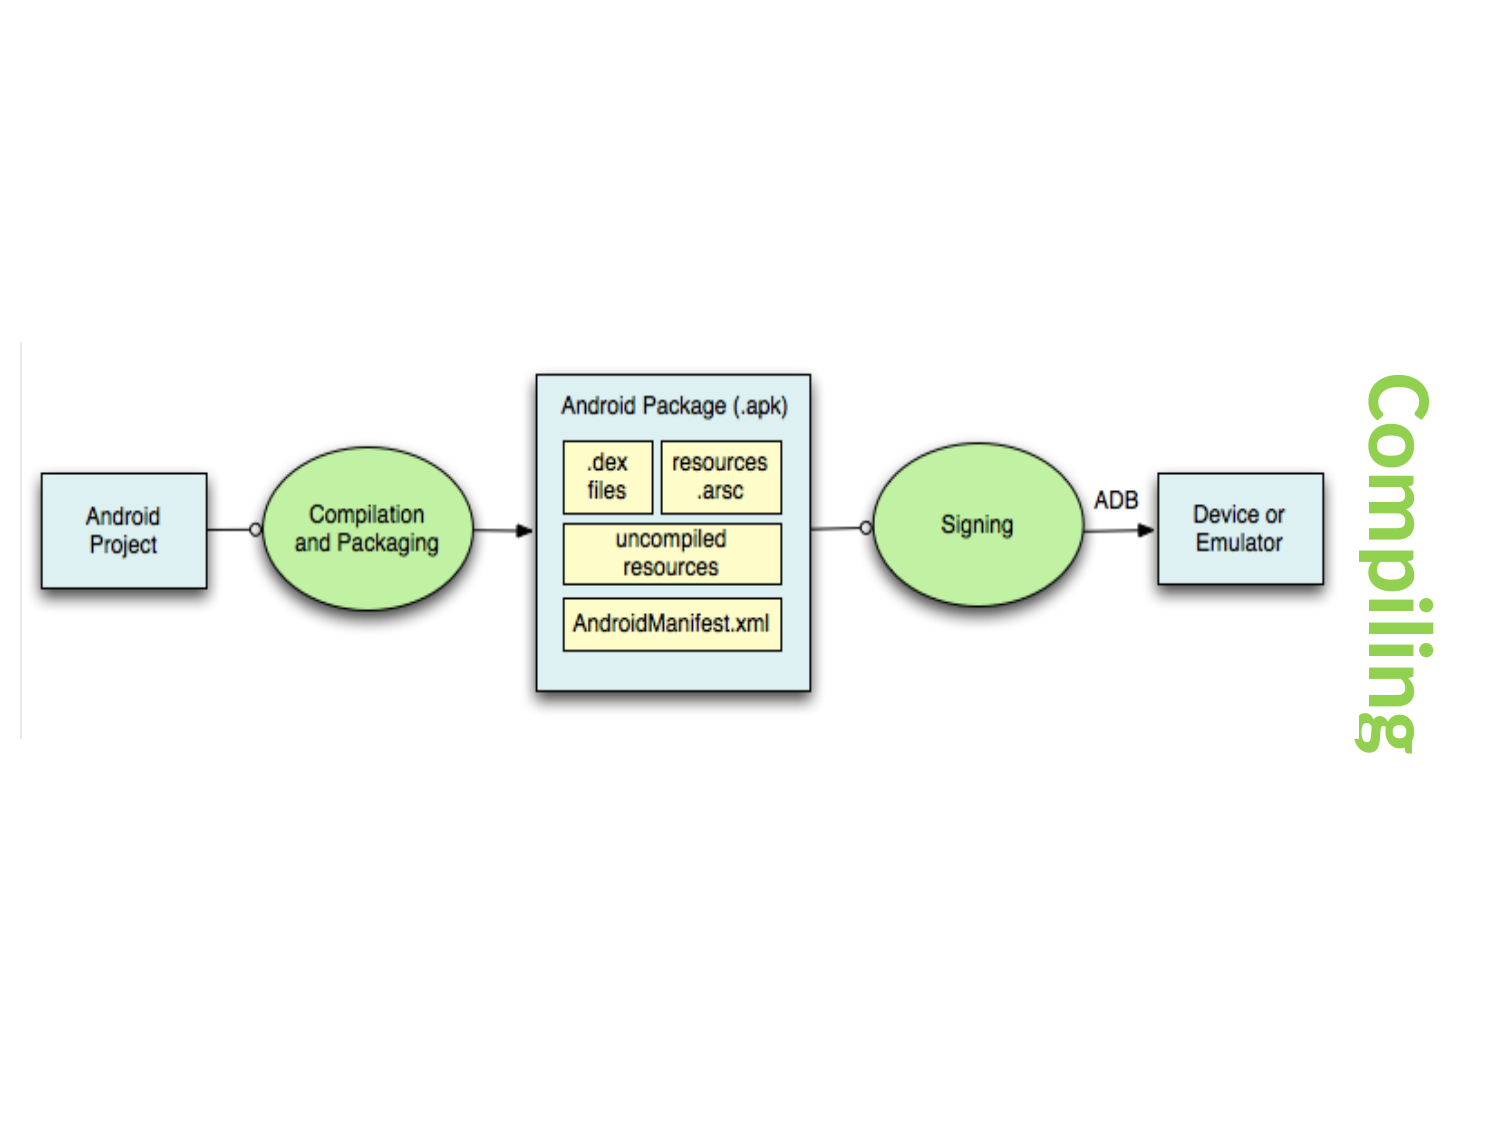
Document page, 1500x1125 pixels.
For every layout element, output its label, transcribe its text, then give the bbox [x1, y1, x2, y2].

title Compiling [1312, 116, 1500, 1012]
picture [5, 342, 1359, 739]
